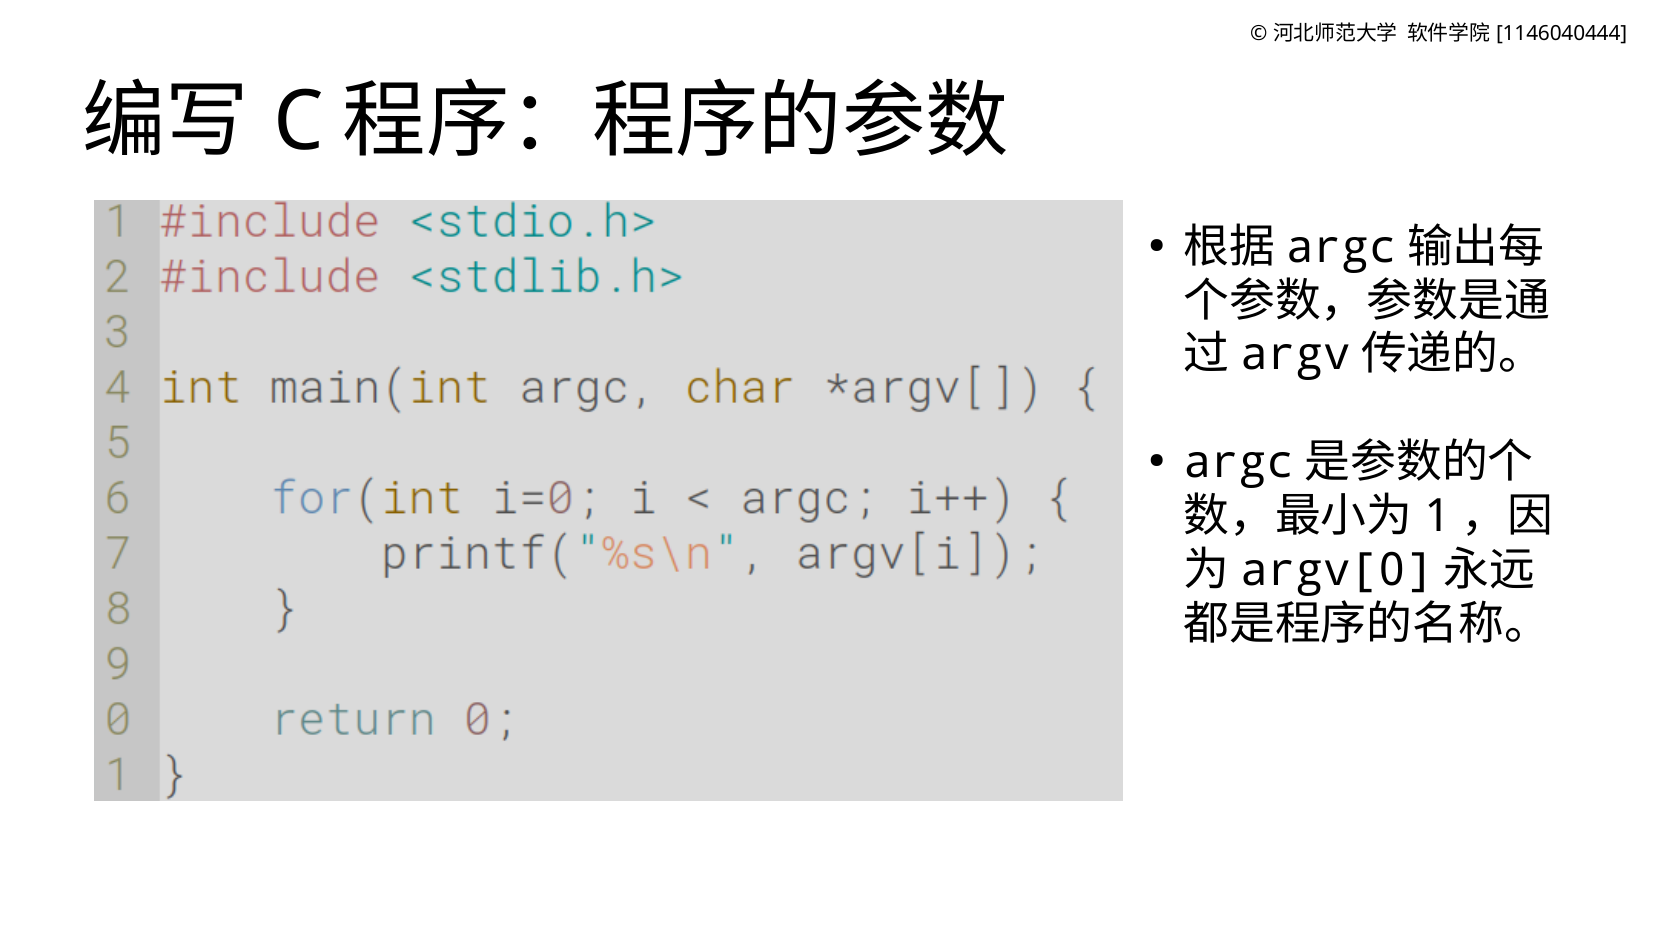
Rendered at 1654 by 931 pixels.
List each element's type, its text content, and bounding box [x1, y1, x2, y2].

title 编写C程序：程序的参数 [82, 37, 1571, 189]
picture [94, 200, 1123, 801]
text_box 根据argc输出每个参数，参数是通过argv传递的。 argc是参数的个数，最小为1，因为argv[0]永远都是程序的名称。 [1133, 212, 1595, 820]
